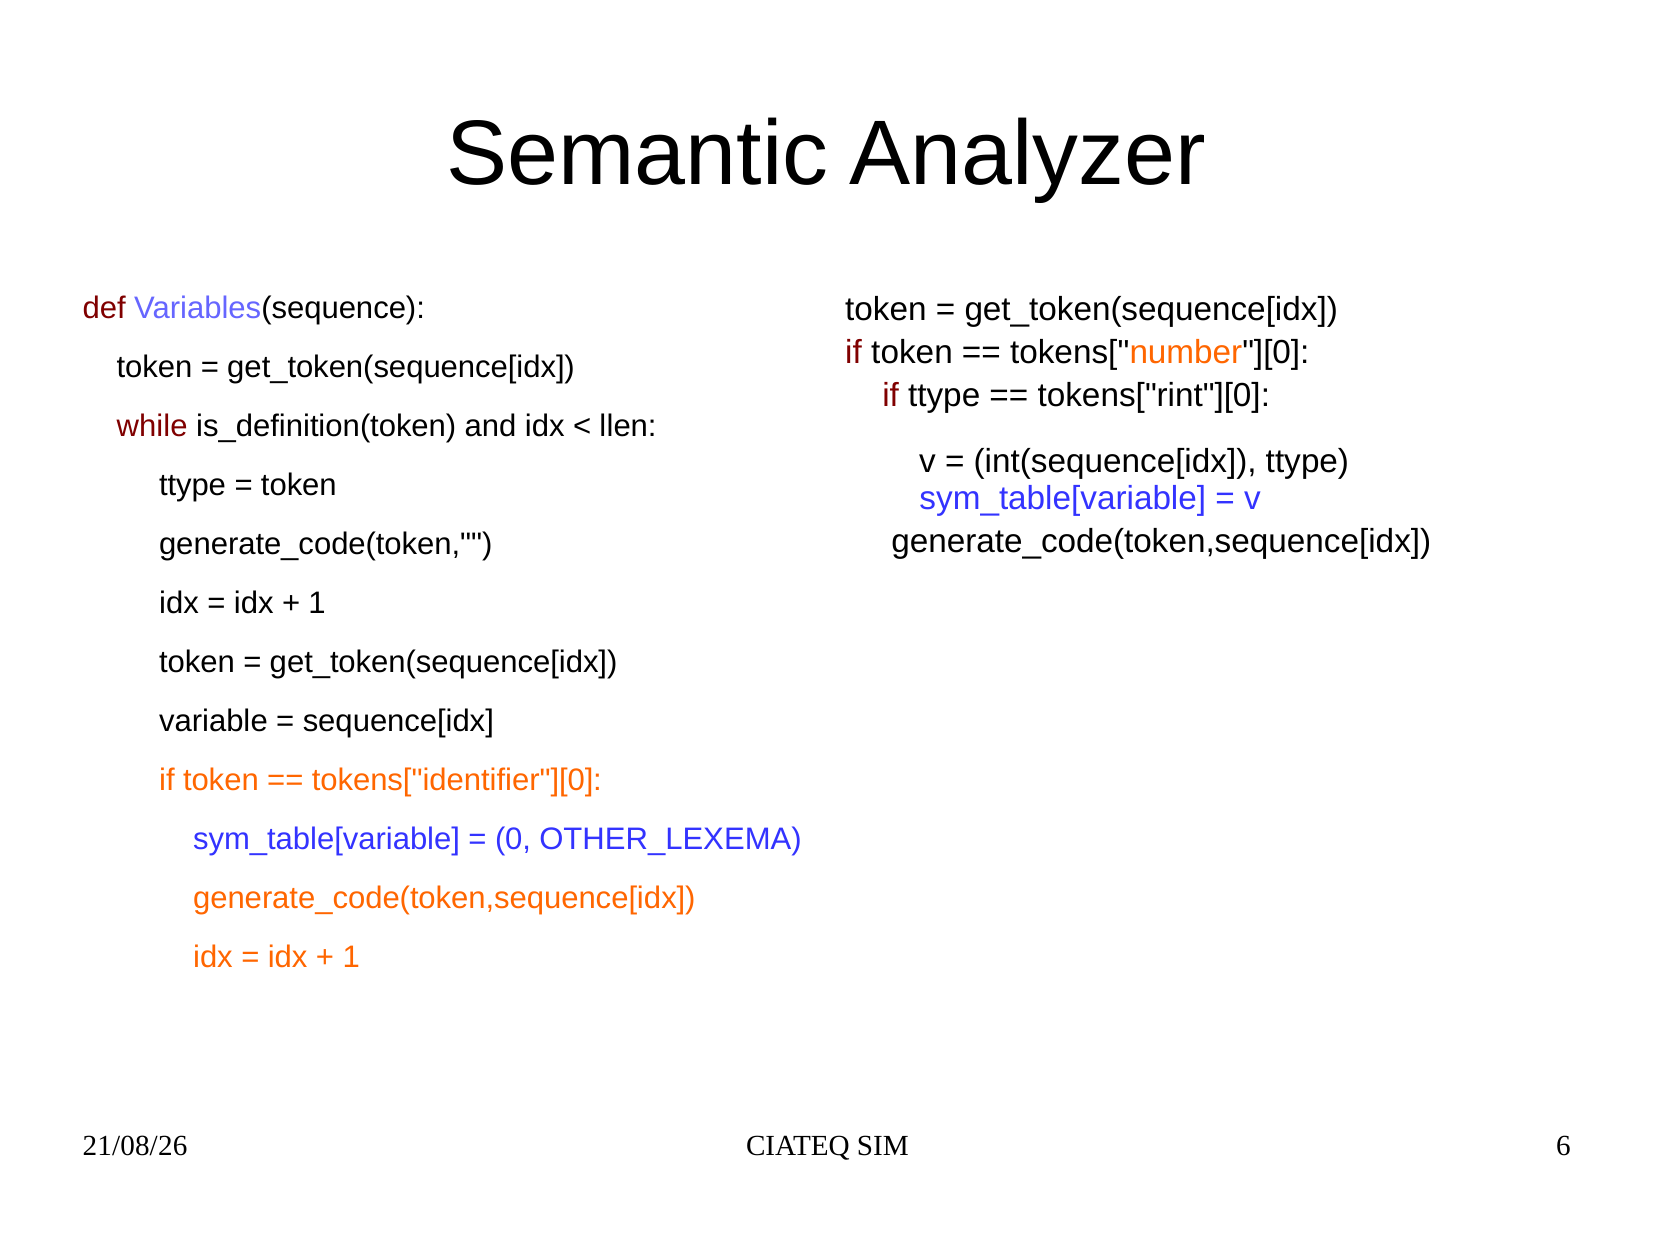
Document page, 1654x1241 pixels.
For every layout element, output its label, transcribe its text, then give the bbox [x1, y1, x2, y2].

title Semantic Analyzer [82, 49, 1571, 257]
list token = get_token(sequence[idx]) if token == tokens["number"][0]: if ttype == tokens["rint"][0]: v = (int(sequence[idx]), ttype) sym_table[variable] = v generate_code(token,sequence[idx]) [845, 290, 1572, 1010]
list def Variables(sequence): token = get_token(sequence[idx]) while is_definition(token) and idx < llen: ttype = token generate_code(token,"") idx = idx + 1 token = get_token(sequence[idx]) variable = sequence[idx] if token == tokens["identifier"][0]: sym_table[variable] = (0, OTHER_LEXEMA) generate_code(token,sequence[idx]) idx = idx + 1 [82, 290, 809, 1010]
